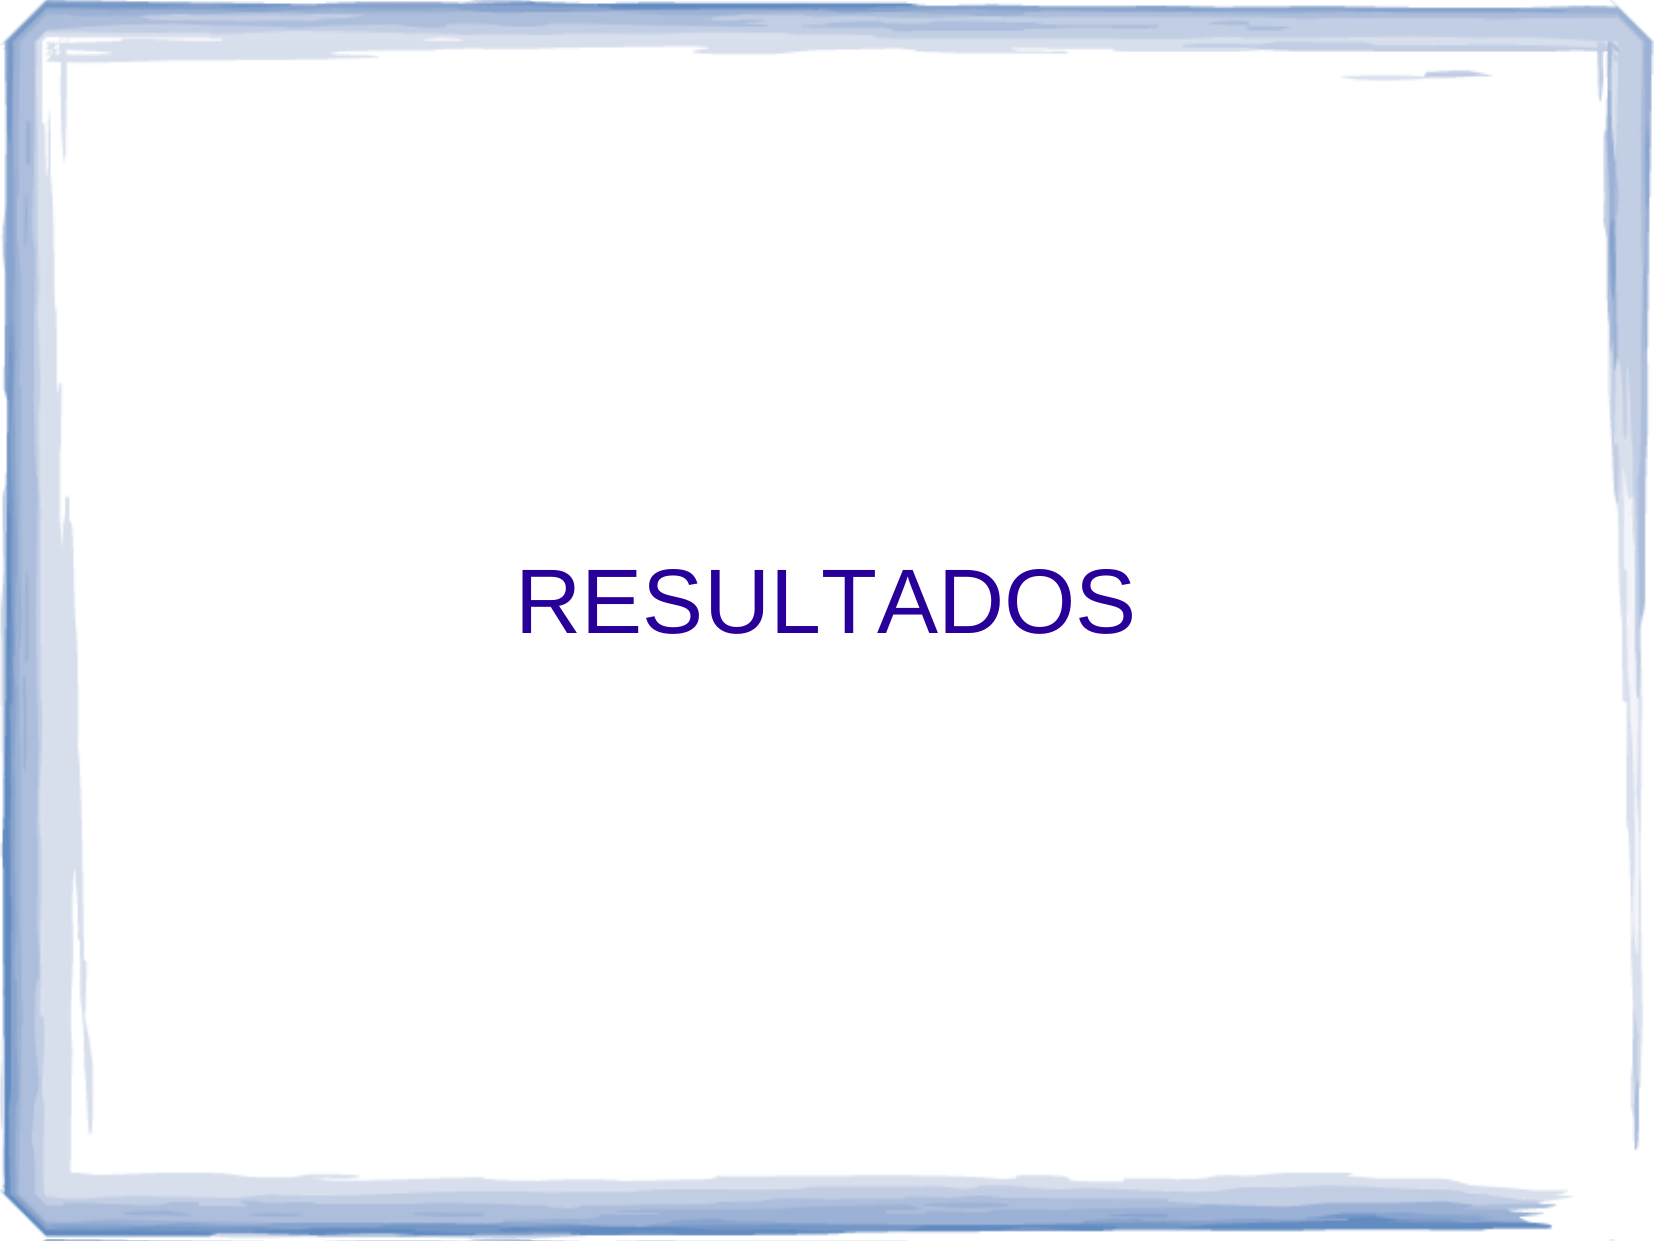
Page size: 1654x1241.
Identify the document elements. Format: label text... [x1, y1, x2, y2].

title RESULTADOS [82, 498, 1571, 706]
picture [0, 0, 1654, 1241]
